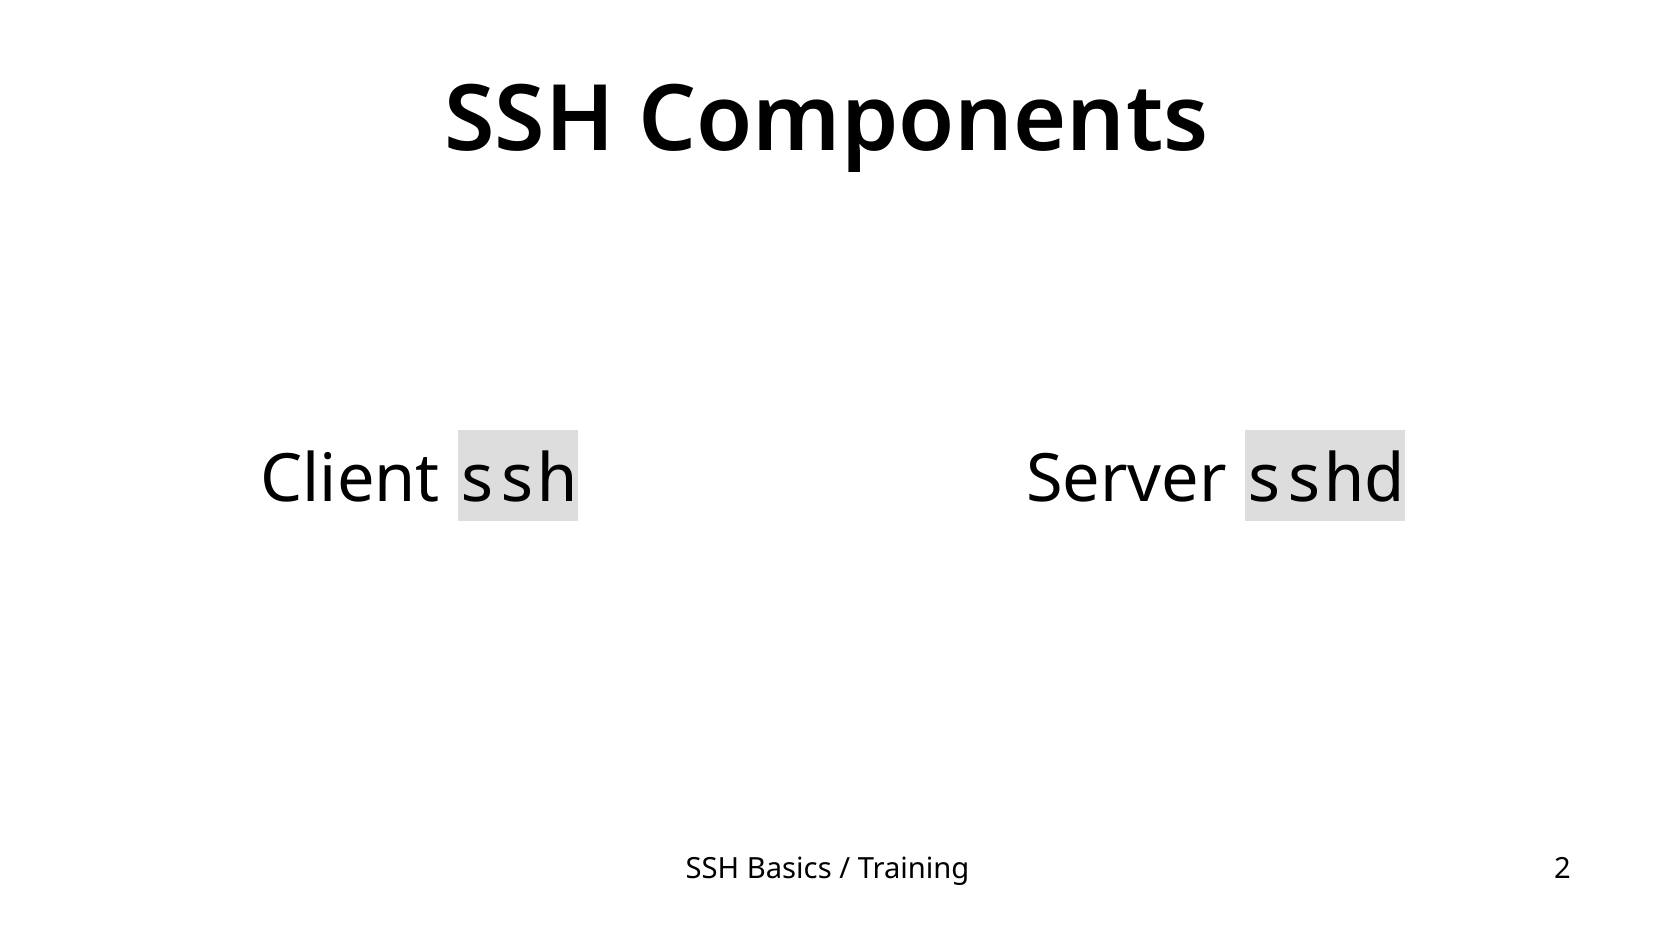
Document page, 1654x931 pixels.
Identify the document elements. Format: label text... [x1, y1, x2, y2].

text_box Server sshd [1026, 429, 1494, 526]
title SSH Components [82, 37, 1571, 193]
text_box Client ssh [260, 429, 729, 526]
